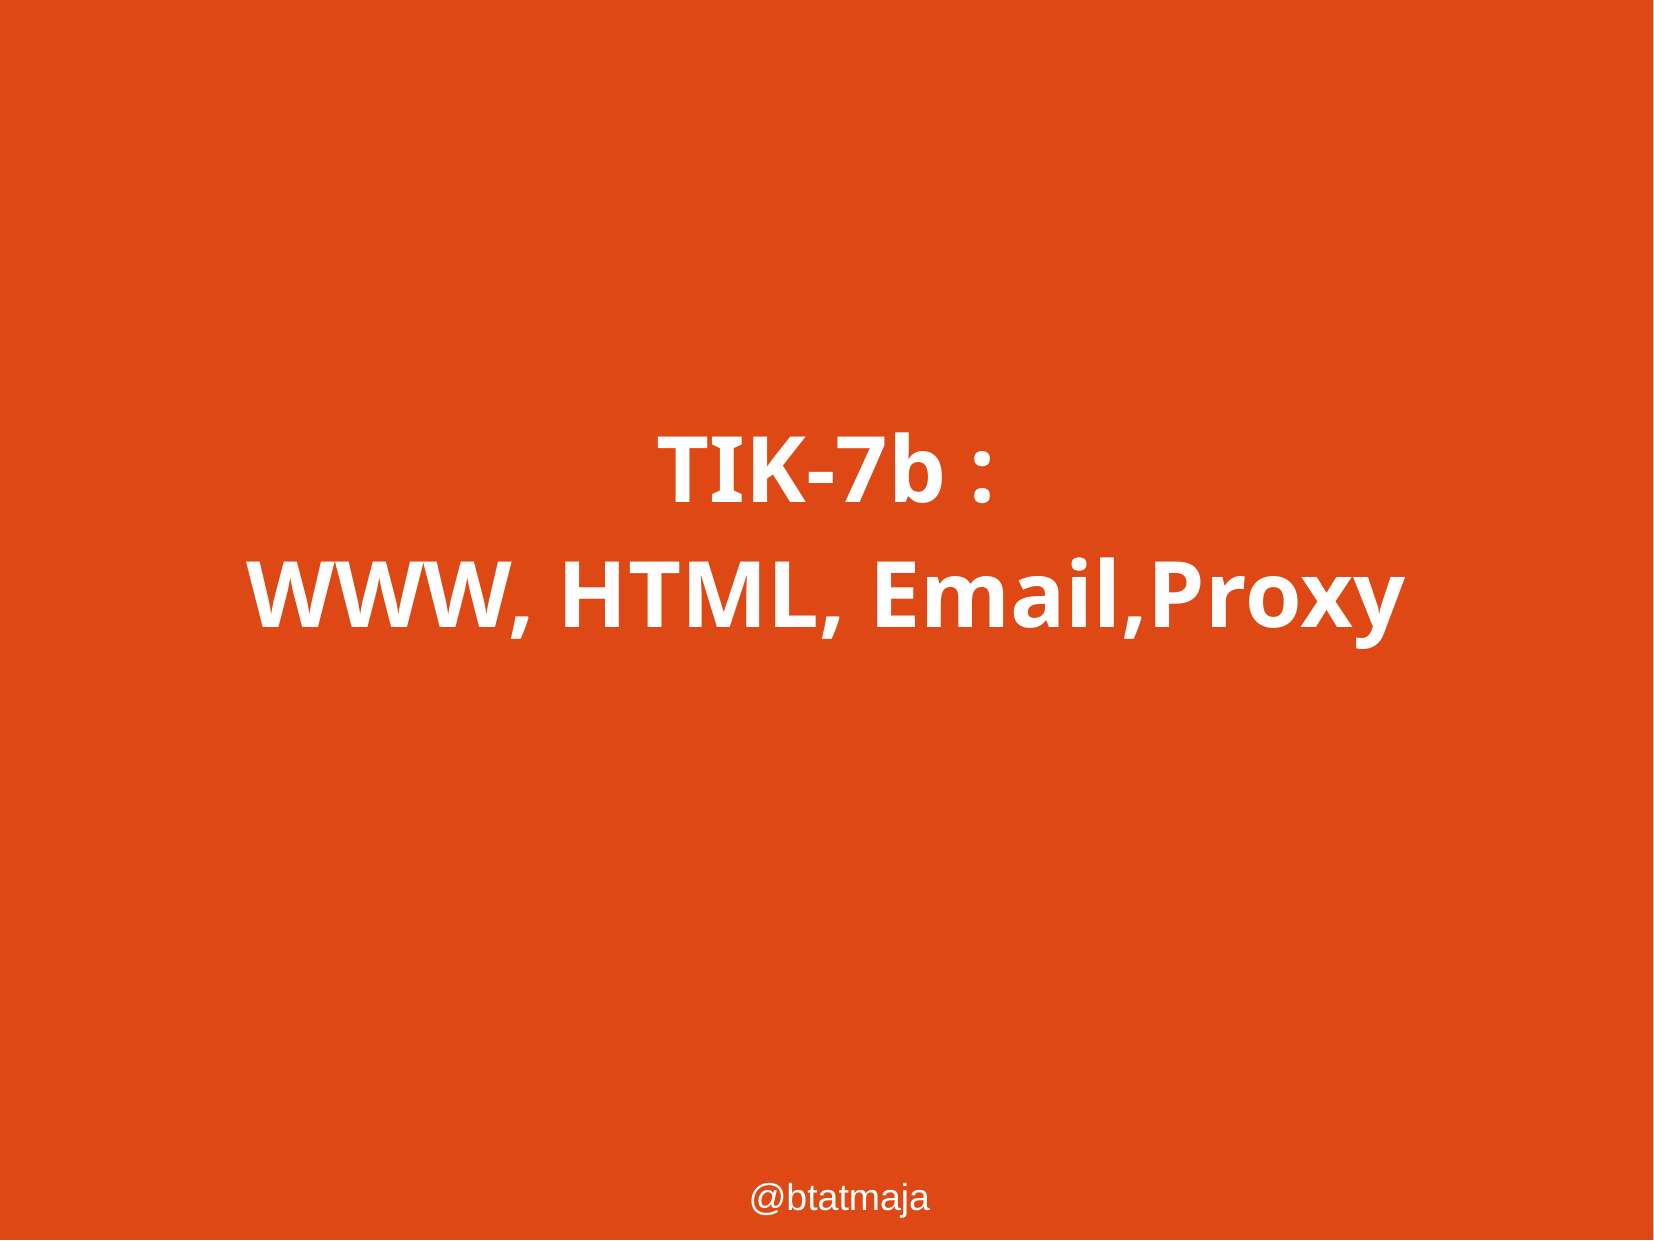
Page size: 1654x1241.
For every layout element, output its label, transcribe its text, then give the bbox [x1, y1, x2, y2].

subtitle TIK-7b : WWW, HTML, Email,Proxy [82, 49, 1571, 1010]
text_box @btatmaja [733, 1169, 945, 1227]
